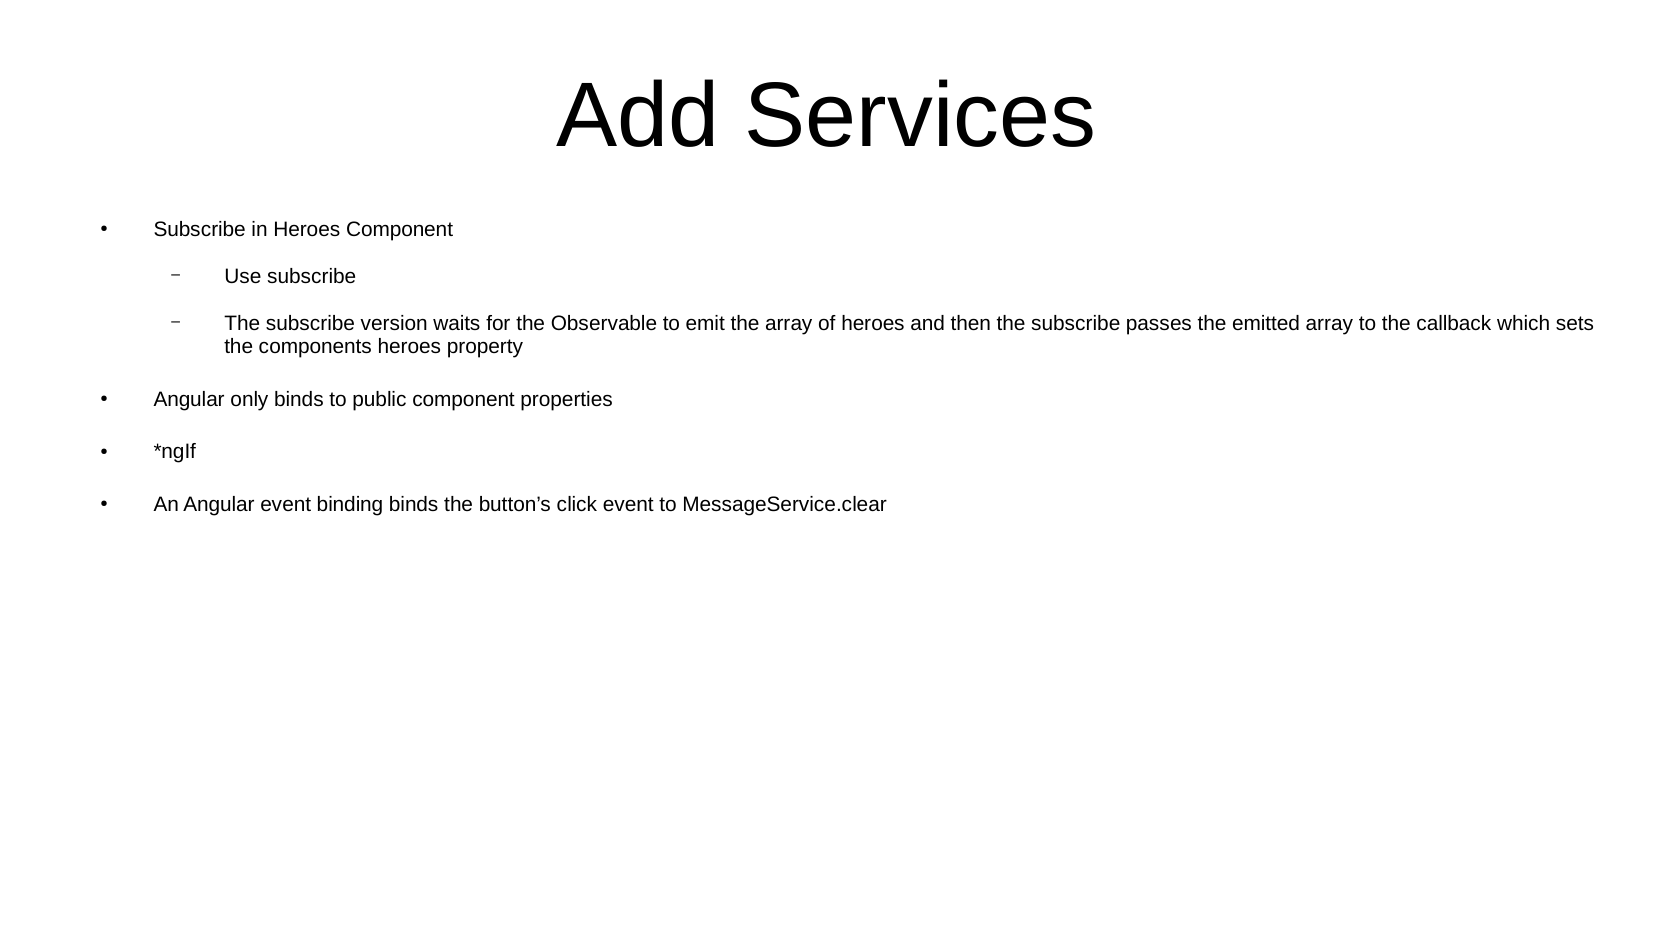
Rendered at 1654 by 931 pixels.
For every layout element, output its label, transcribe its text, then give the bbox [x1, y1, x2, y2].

list Subscribe in Heroes Component Use subscribe The subscribe version waits for the Observable to emit the array of heroes and then the subscribe passes the emitted array to the callback which sets the components heroes property Angular only binds to public component properties *ngIf An Angular event binding binds the button’s click event to MessageService.clear [82, 217, 1621, 901]
title Add Services [82, 37, 1571, 193]
